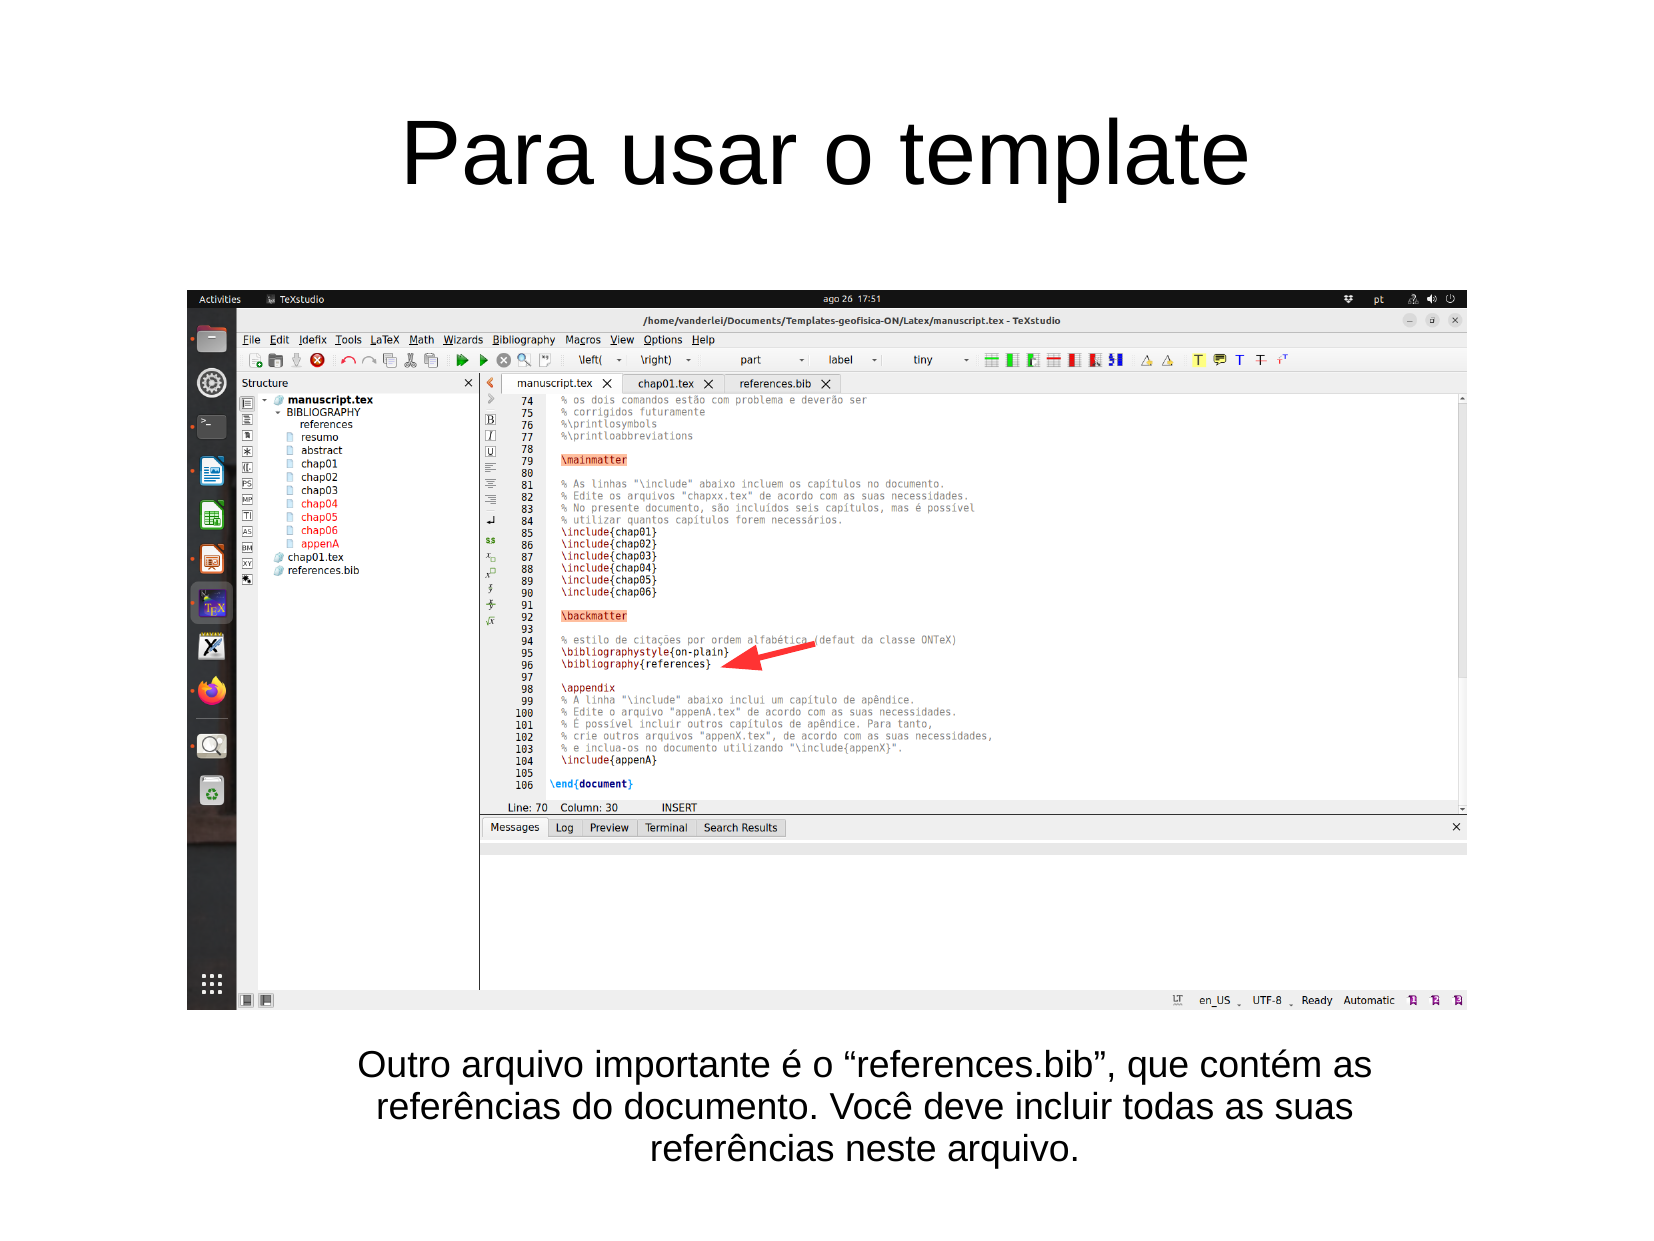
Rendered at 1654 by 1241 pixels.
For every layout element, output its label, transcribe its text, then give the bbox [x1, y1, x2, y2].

picture [187, 290, 1467, 1010]
text_box Outro arquivo importante é o “references.bib”, que contém as referências do documento. Você deve incluir todas as suas referências neste arquivo. [342, 1035, 1512, 1219]
title Para usar o template [82, 49, 1571, 257]
